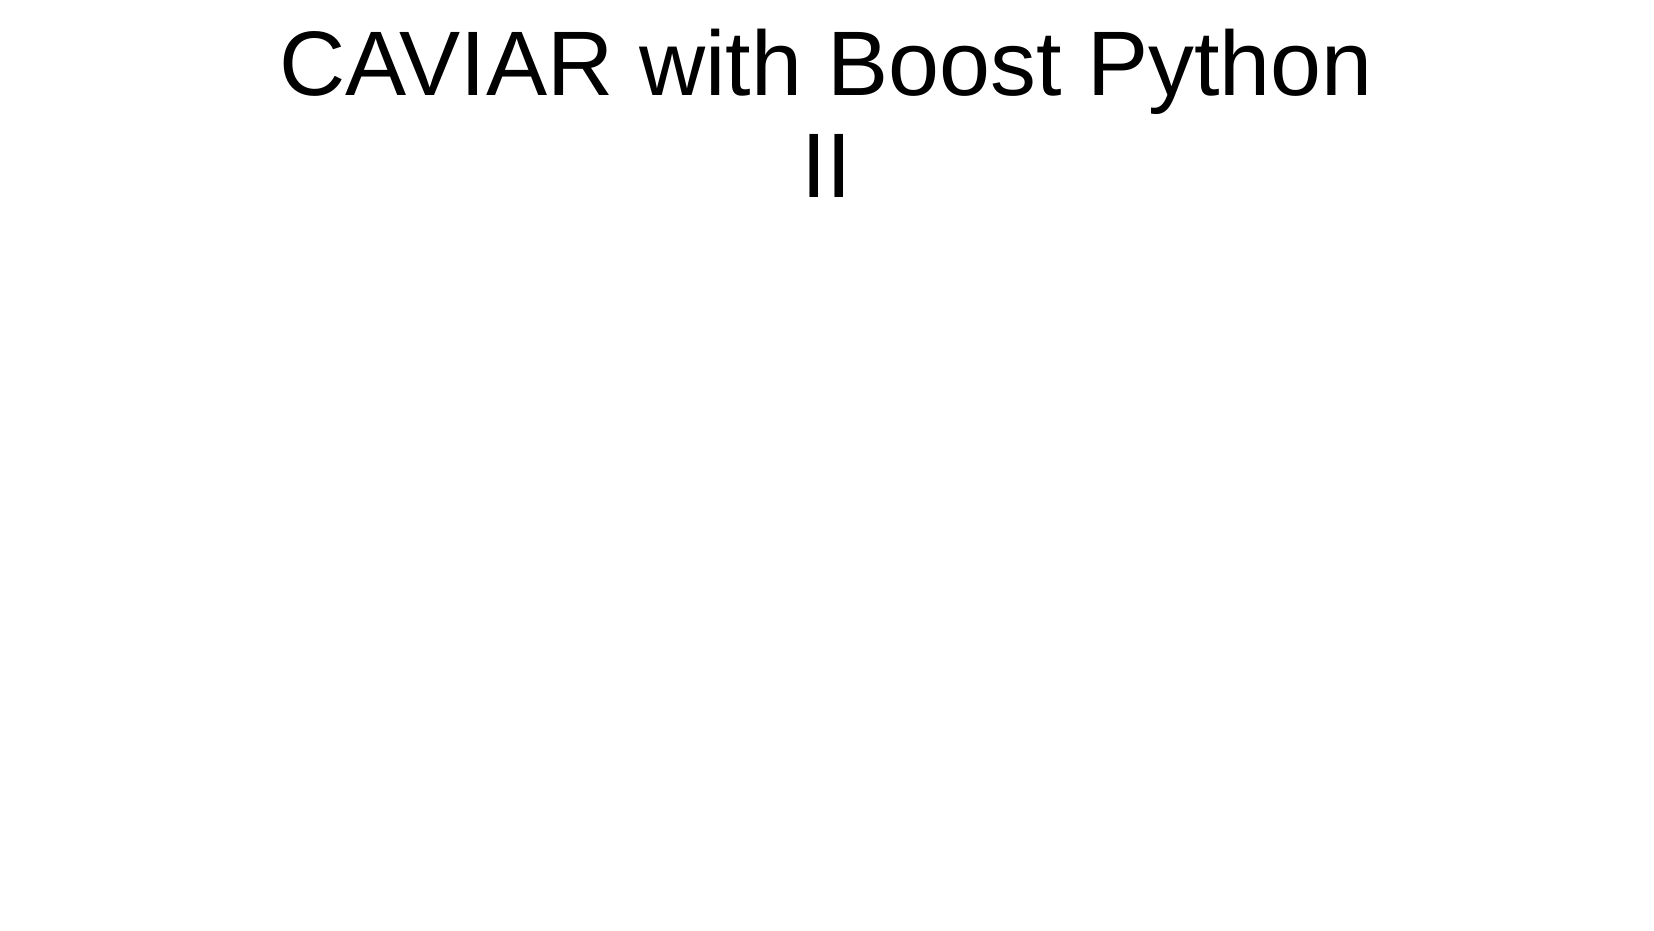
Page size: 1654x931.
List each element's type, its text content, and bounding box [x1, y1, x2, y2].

title CAVIAR with Boost Python II [82, 12, 1571, 218]
